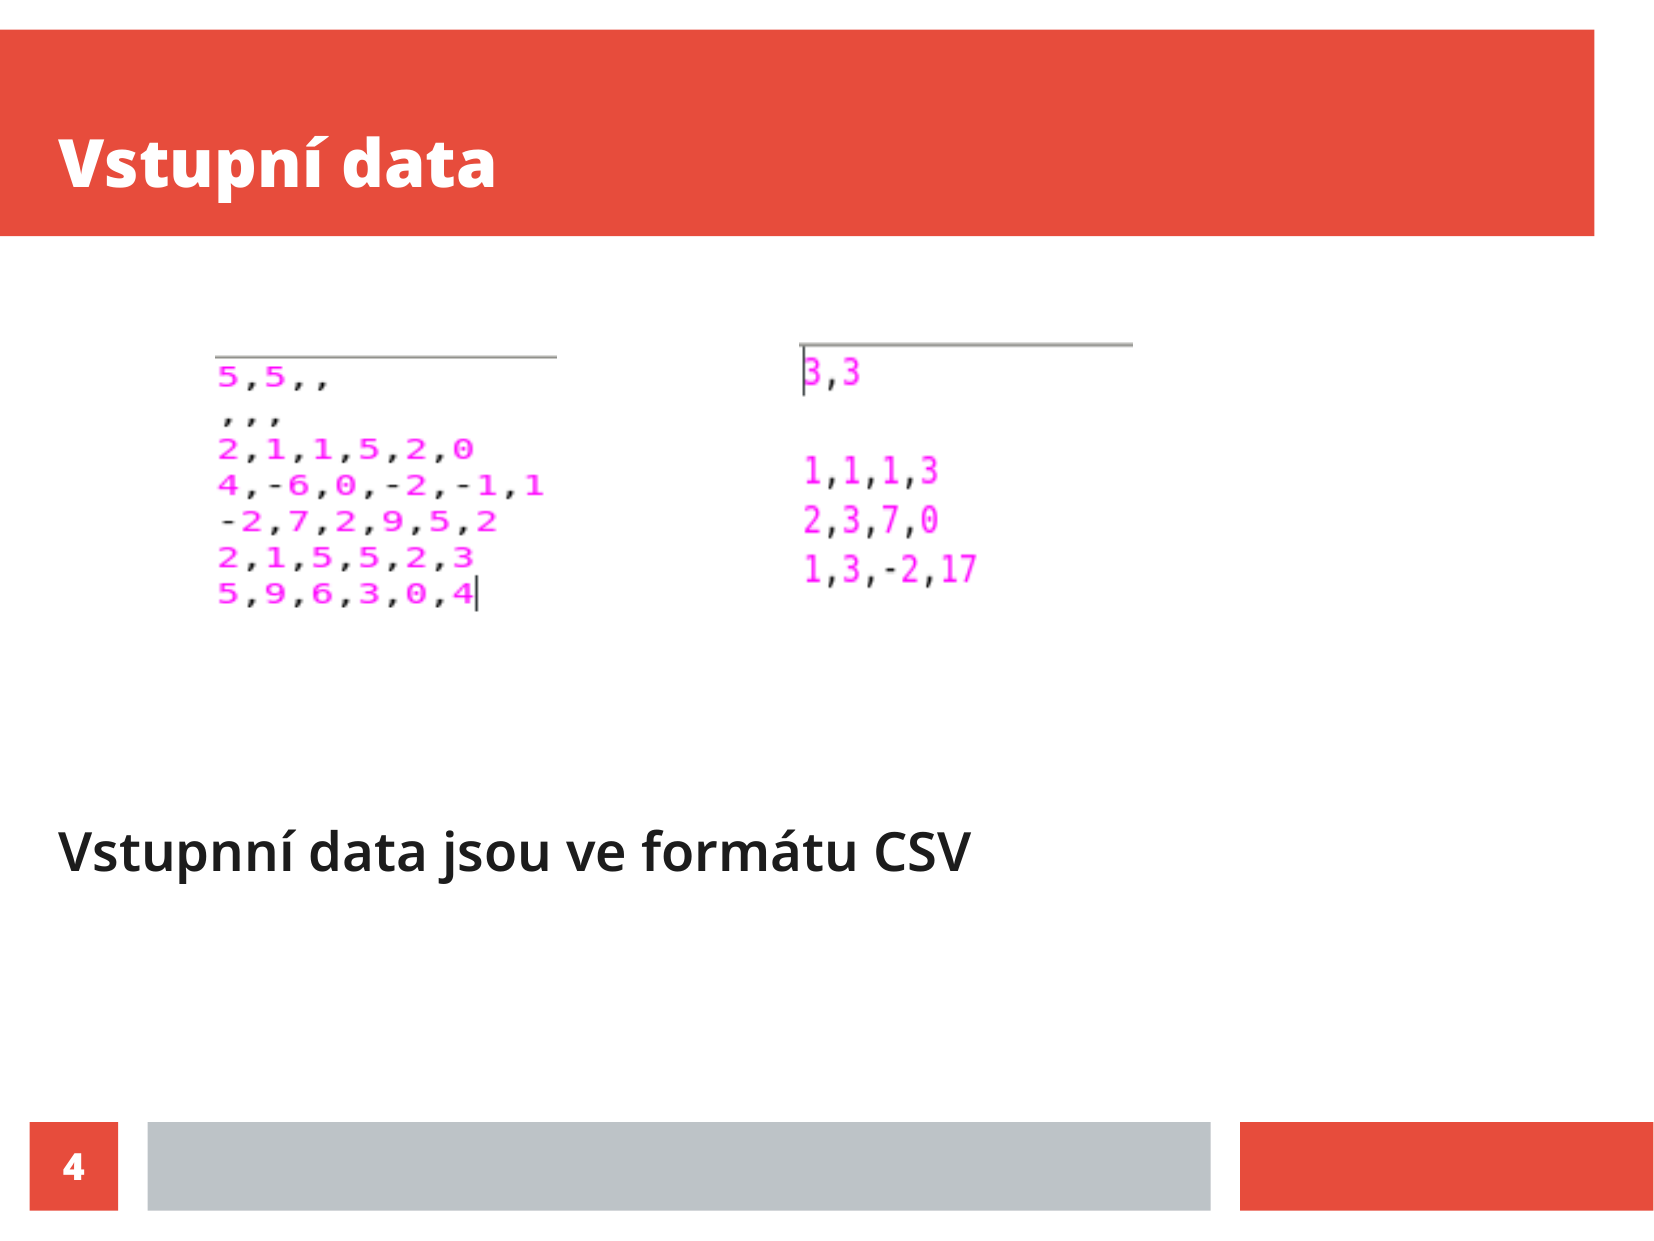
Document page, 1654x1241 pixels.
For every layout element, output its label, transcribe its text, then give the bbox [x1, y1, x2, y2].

title Vstupní data [59, 59, 1595, 207]
list Vstupnní data jsou ve formátu CSV [59, 324, 1565, 1093]
picture [799, 342, 1133, 624]
picture [215, 355, 557, 656]
